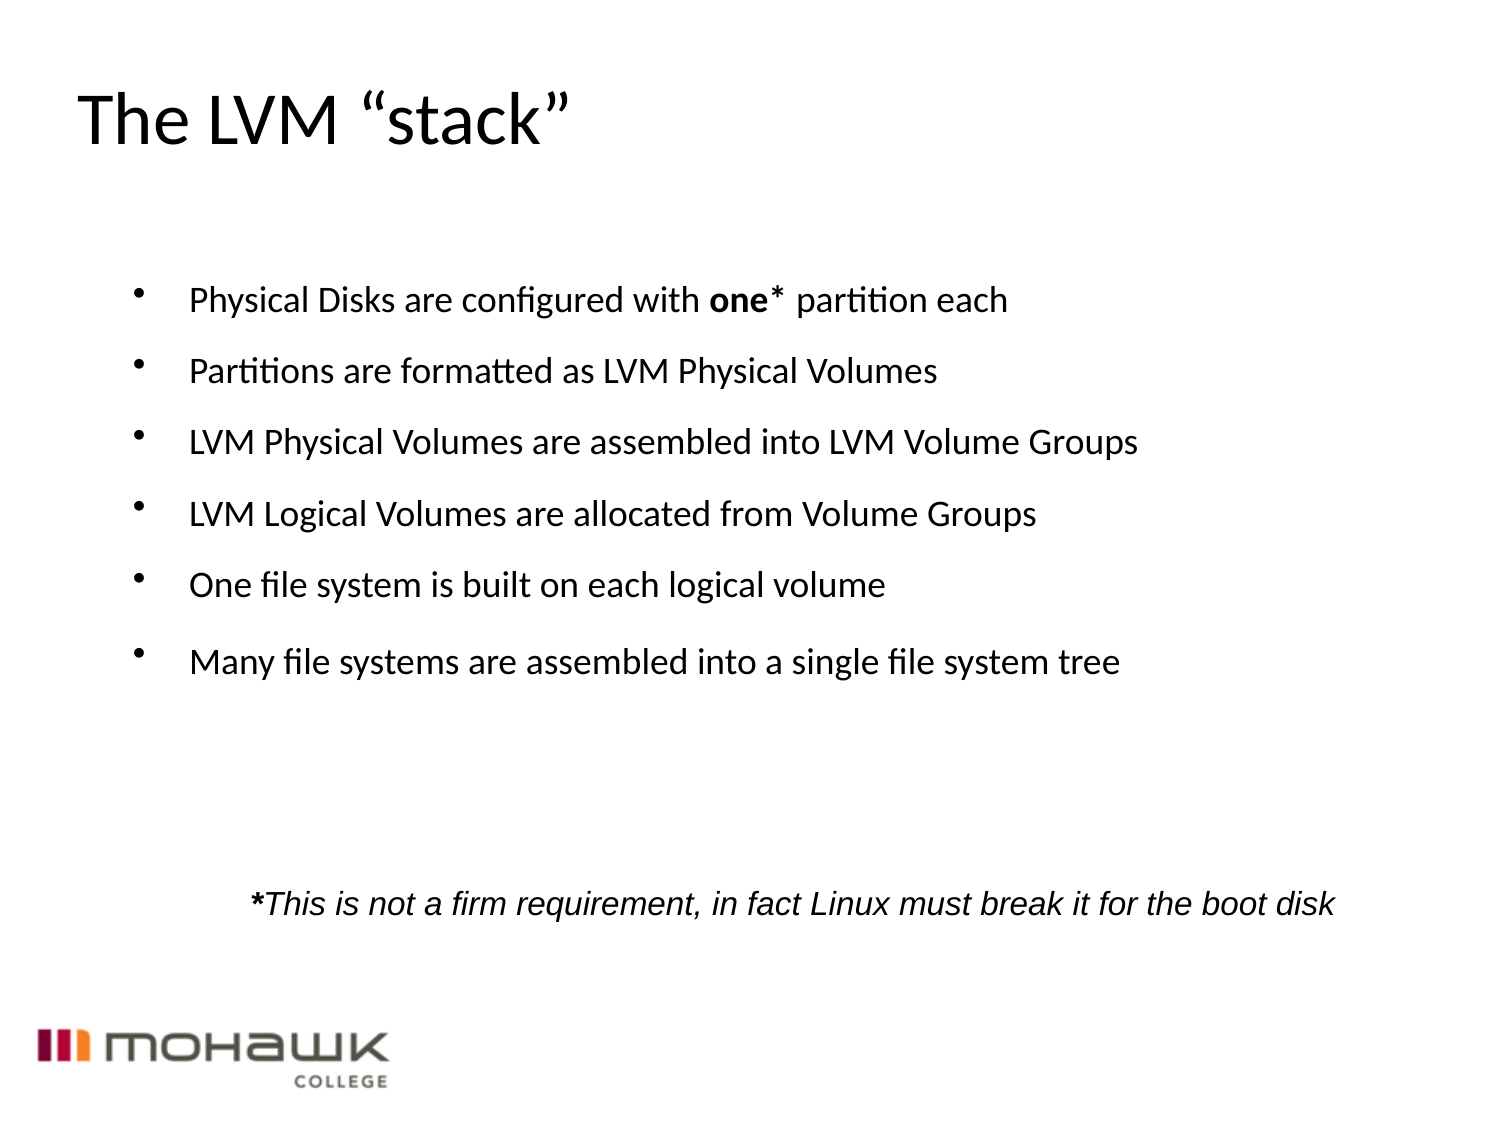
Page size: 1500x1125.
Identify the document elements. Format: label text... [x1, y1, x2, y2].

list Physical Disks are configured with one* partition each Partitions are formatted as LVM Physical Volumes LVM Physical Volumes are assembled into LVM Volume Groups LVM Logical Volumes are allocated from Volume Groups One file system is built on each logical volume Many file systems are assembled into a single file system tree [118, 249, 1408, 804]
title The LVM “stack” [62, 62, 1413, 213]
picture [5, 1000, 422, 1118]
text_box *This is not a firm requirement, in fact Linux must break it for the boot disk [235, 874, 1352, 930]
